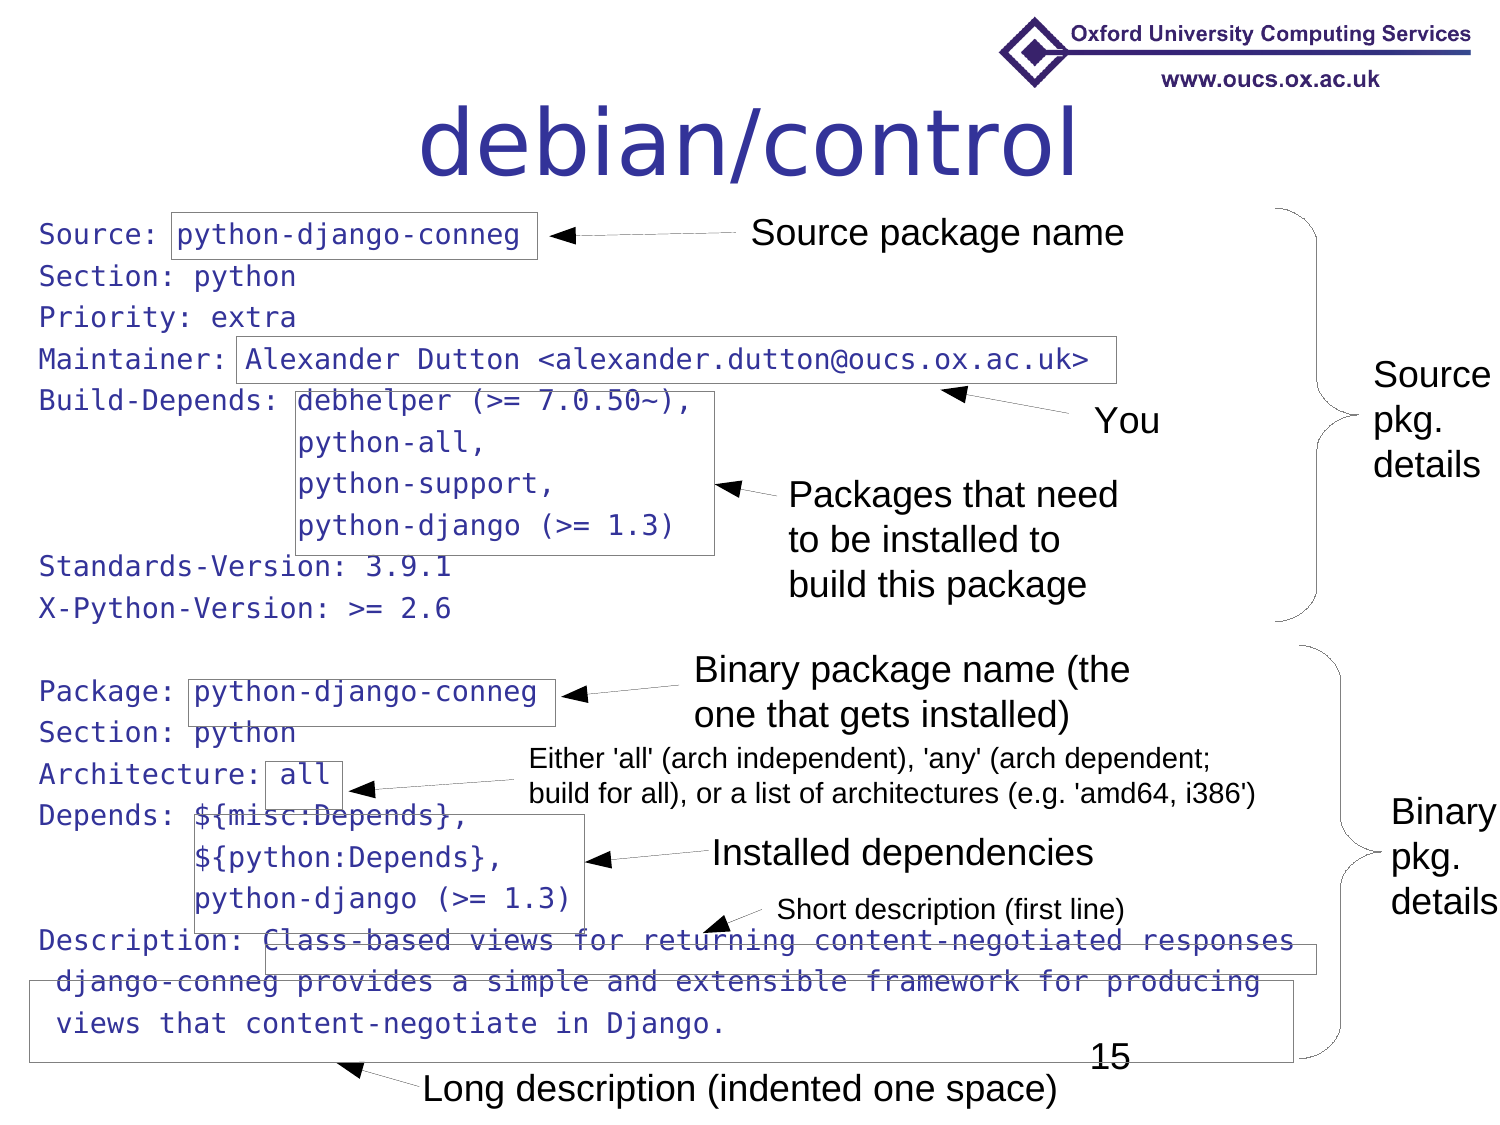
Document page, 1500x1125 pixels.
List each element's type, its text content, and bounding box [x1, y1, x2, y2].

list Source: python-django-conneg Section: python Priority: extra Maintainer: Alexander Dutton <alexander.dutton@oucs.ox.ac.uk> Build-Depends: debhelper (>= 7.0.50~), python-all, python-support, python-django (>= 1.3) Standards-Version: 3.9.1 X-Python-Version: >= 2.6 Package: python-django-conneg Section: python Architecture: all Depends: ${misc:Depends}, ${python:Depends}, python-django (>= 1.3) Description: Class-based views for returning content-negotiated responses django-conneg provides a simple and extensible framework for producing views that content-negotiate in Django. [23, 208, 1374, 1077]
text_box Binary pkg. details [1375, 779, 1500, 930]
text_box Binary package name (the one that gets installed) [679, 637, 1152, 732]
title debian/control [75, 45, 1426, 233]
text_box Short description (first line) [761, 883, 1141, 934]
picture [998, 16, 1471, 102]
text_box Installed dependencies [696, 820, 1109, 881]
text_box Long description (indented one space) [407, 1057, 1074, 1062]
text_box Packages that need to be installed to build this package [773, 462, 1152, 612]
list Source: python-django-conneg Section: python Priority: extra Maintainer: Alexander Dutton <alexander.dutton@oucs.ox.ac.uk> Build-Depends: debhelper (>= 7.0.50~), python-all, python-support, python-django (>= 1.3) Standards-Version: 3.9.1 X-Python-Version: >= 2.6 Package: python-django-conneg Section: python Architecture: all Depends: ${misc:Depends}, ${python:Depends}, python-django (>= 1.3) Description: Class-based views for returning content-negotiated responses django-conneg provides a simple and extensible framework for producing views that content-negotiate in Django. [30, 981, 1293, 1062]
text_box Either 'all' (arch independent), 'any' (arch dependent; build for all), or a list of architectures (e.g. 'amd64, i386') [513, 732, 1287, 818]
text_box Source pkg. details [1358, 342, 1500, 493]
text_box You [1079, 388, 1176, 449]
text_box Long description (indented one space) [407, 1063, 1074, 1117]
text_box Source package name [735, 200, 1140, 260]
